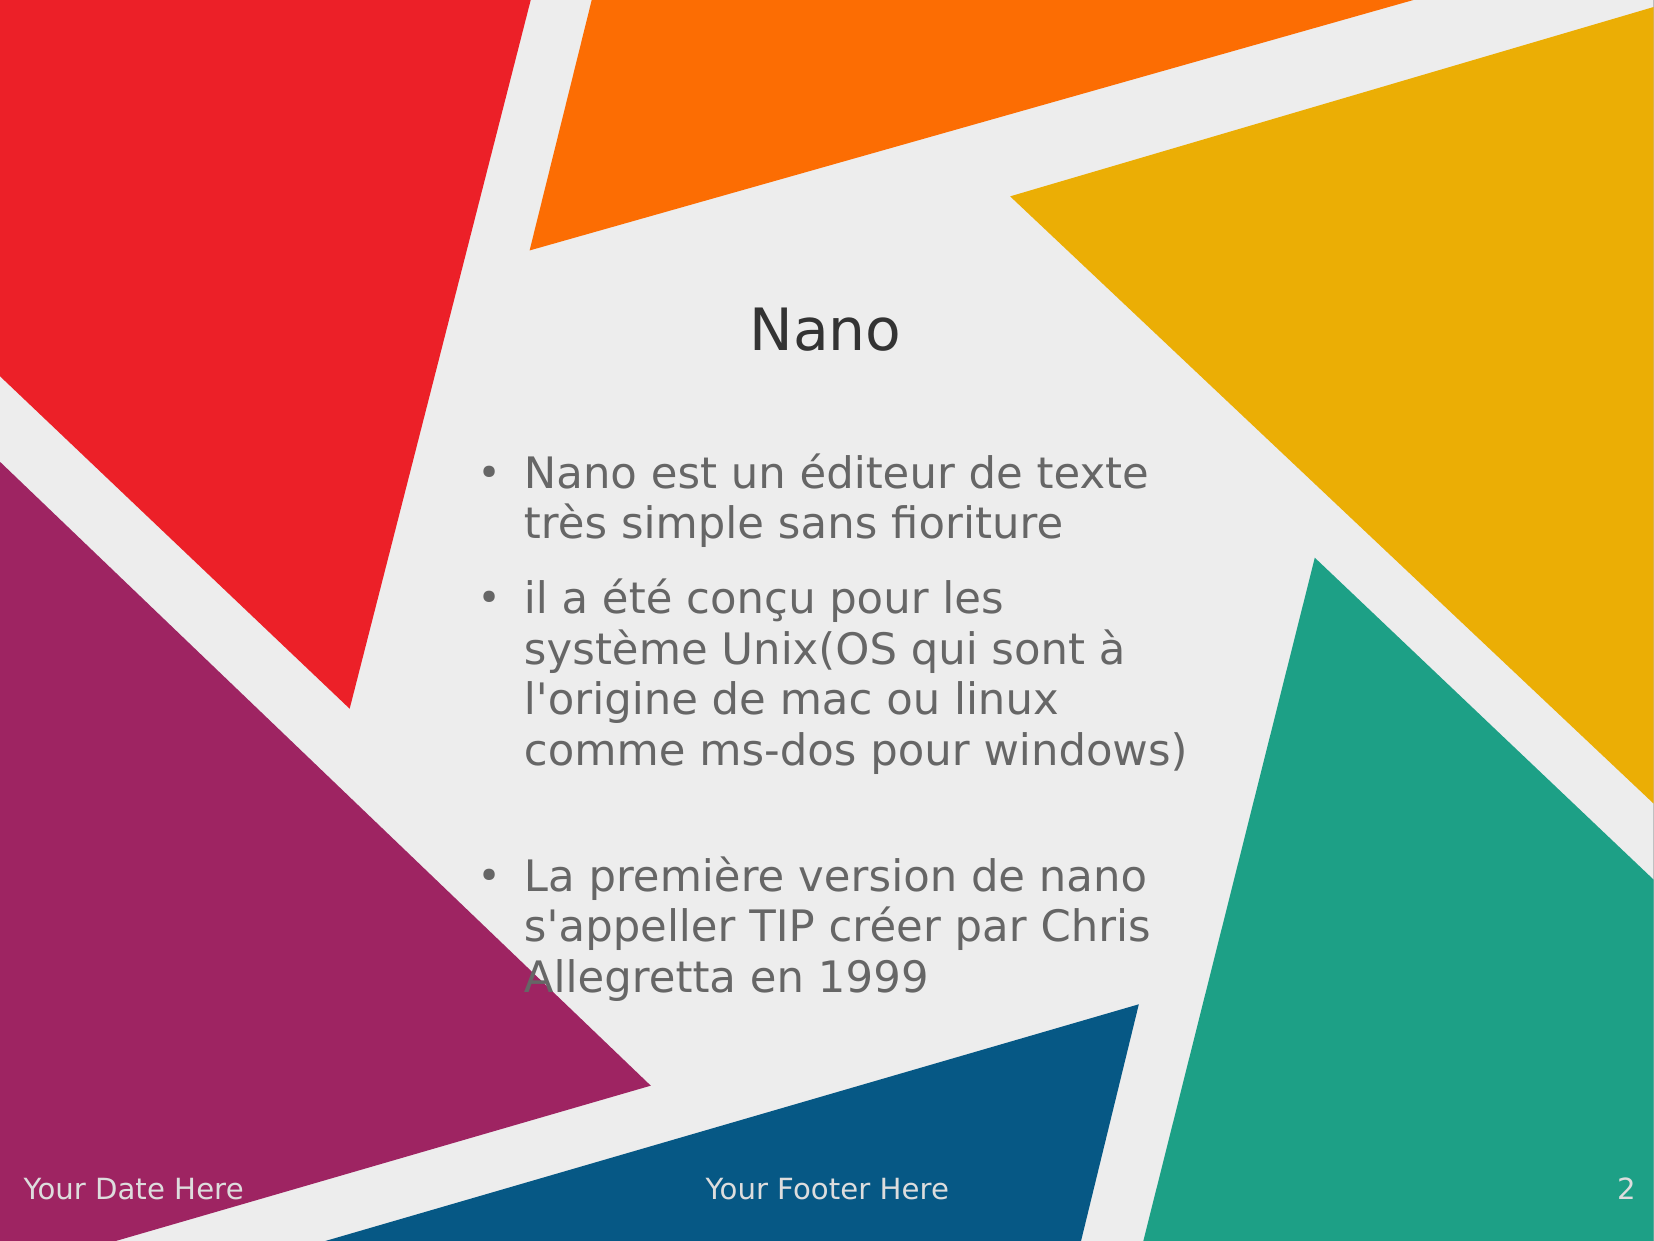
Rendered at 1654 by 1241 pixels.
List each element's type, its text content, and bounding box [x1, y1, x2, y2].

list Nano est un éditeur de texte très simple sans fioriture il a été conçu pour les système Unix(OS qui sont à l'origine de mac ou linux comme ms-dos pour windows) La première version de nano s'appeller TIP créer par Chris Allegretta en 1999 [467, 447, 1191, 1005]
title Nano [467, 226, 1185, 434]
